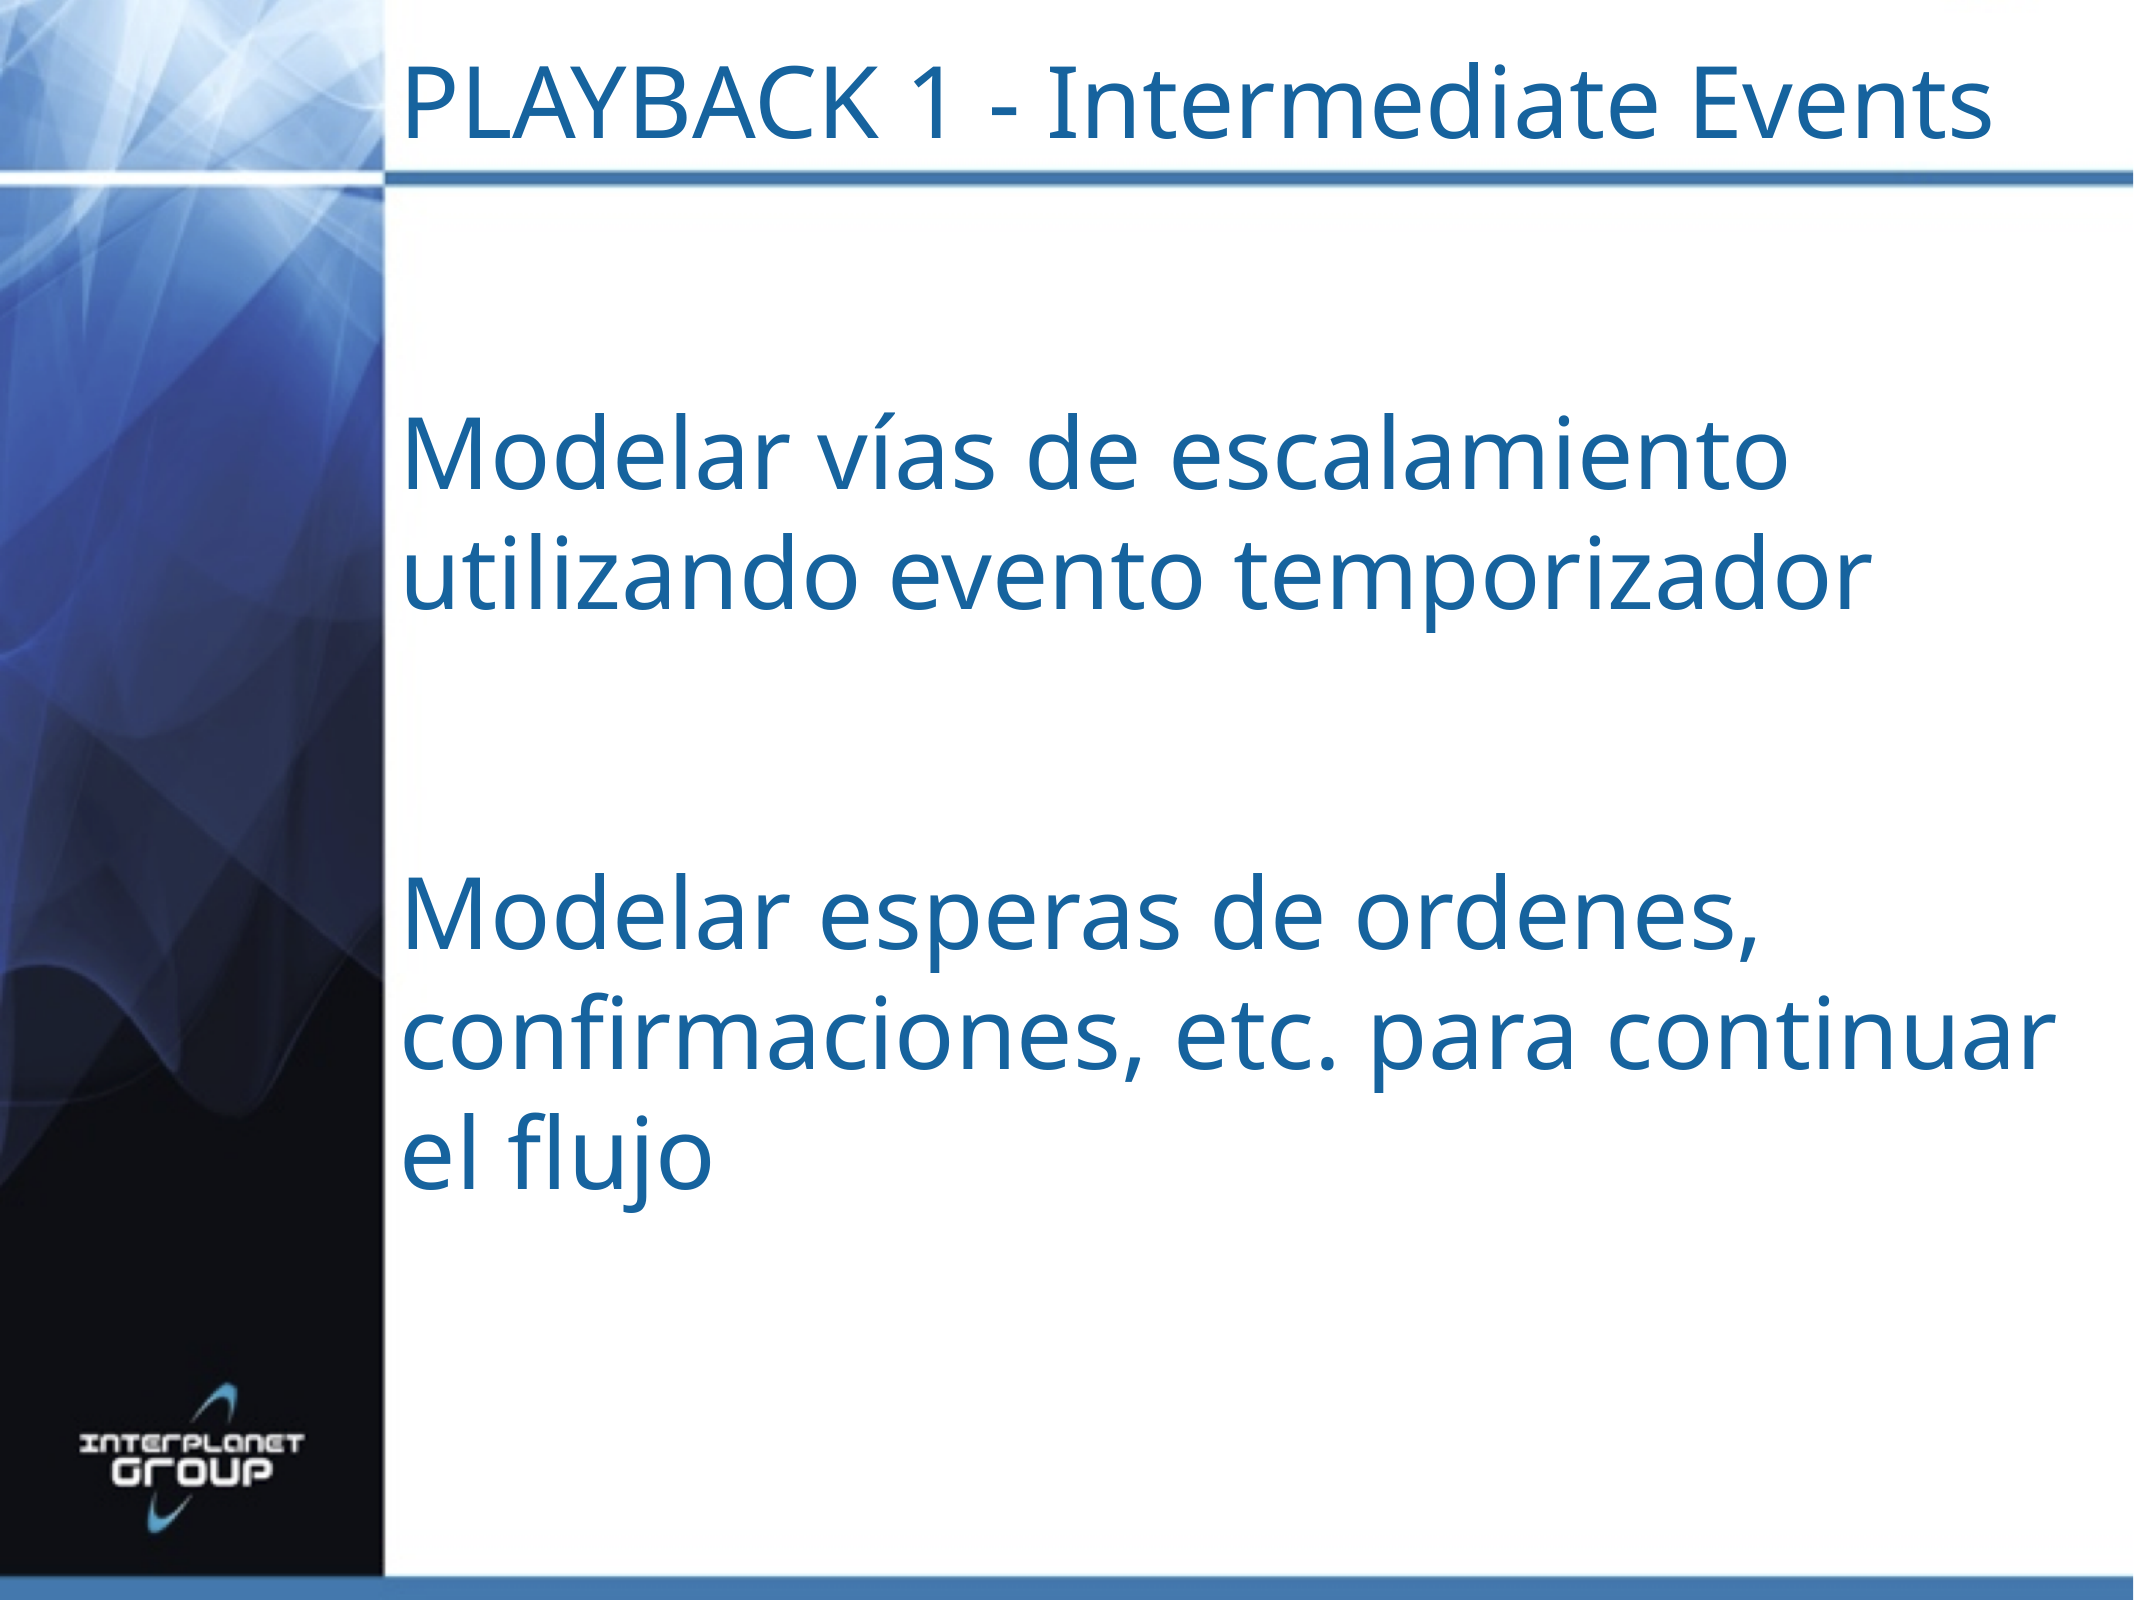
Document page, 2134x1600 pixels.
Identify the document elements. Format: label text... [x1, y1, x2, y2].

picture [0, 0, 2134, 1600]
title PLAYBACK 1 - Intermediate Events [391, 0, 2109, 283]
list Modelar vías de escalamiento utilizando evento temporizador Modelar esperas de ordenes, confirmaciones, etc. para continuar el flujo [391, 335, 2109, 1264]
